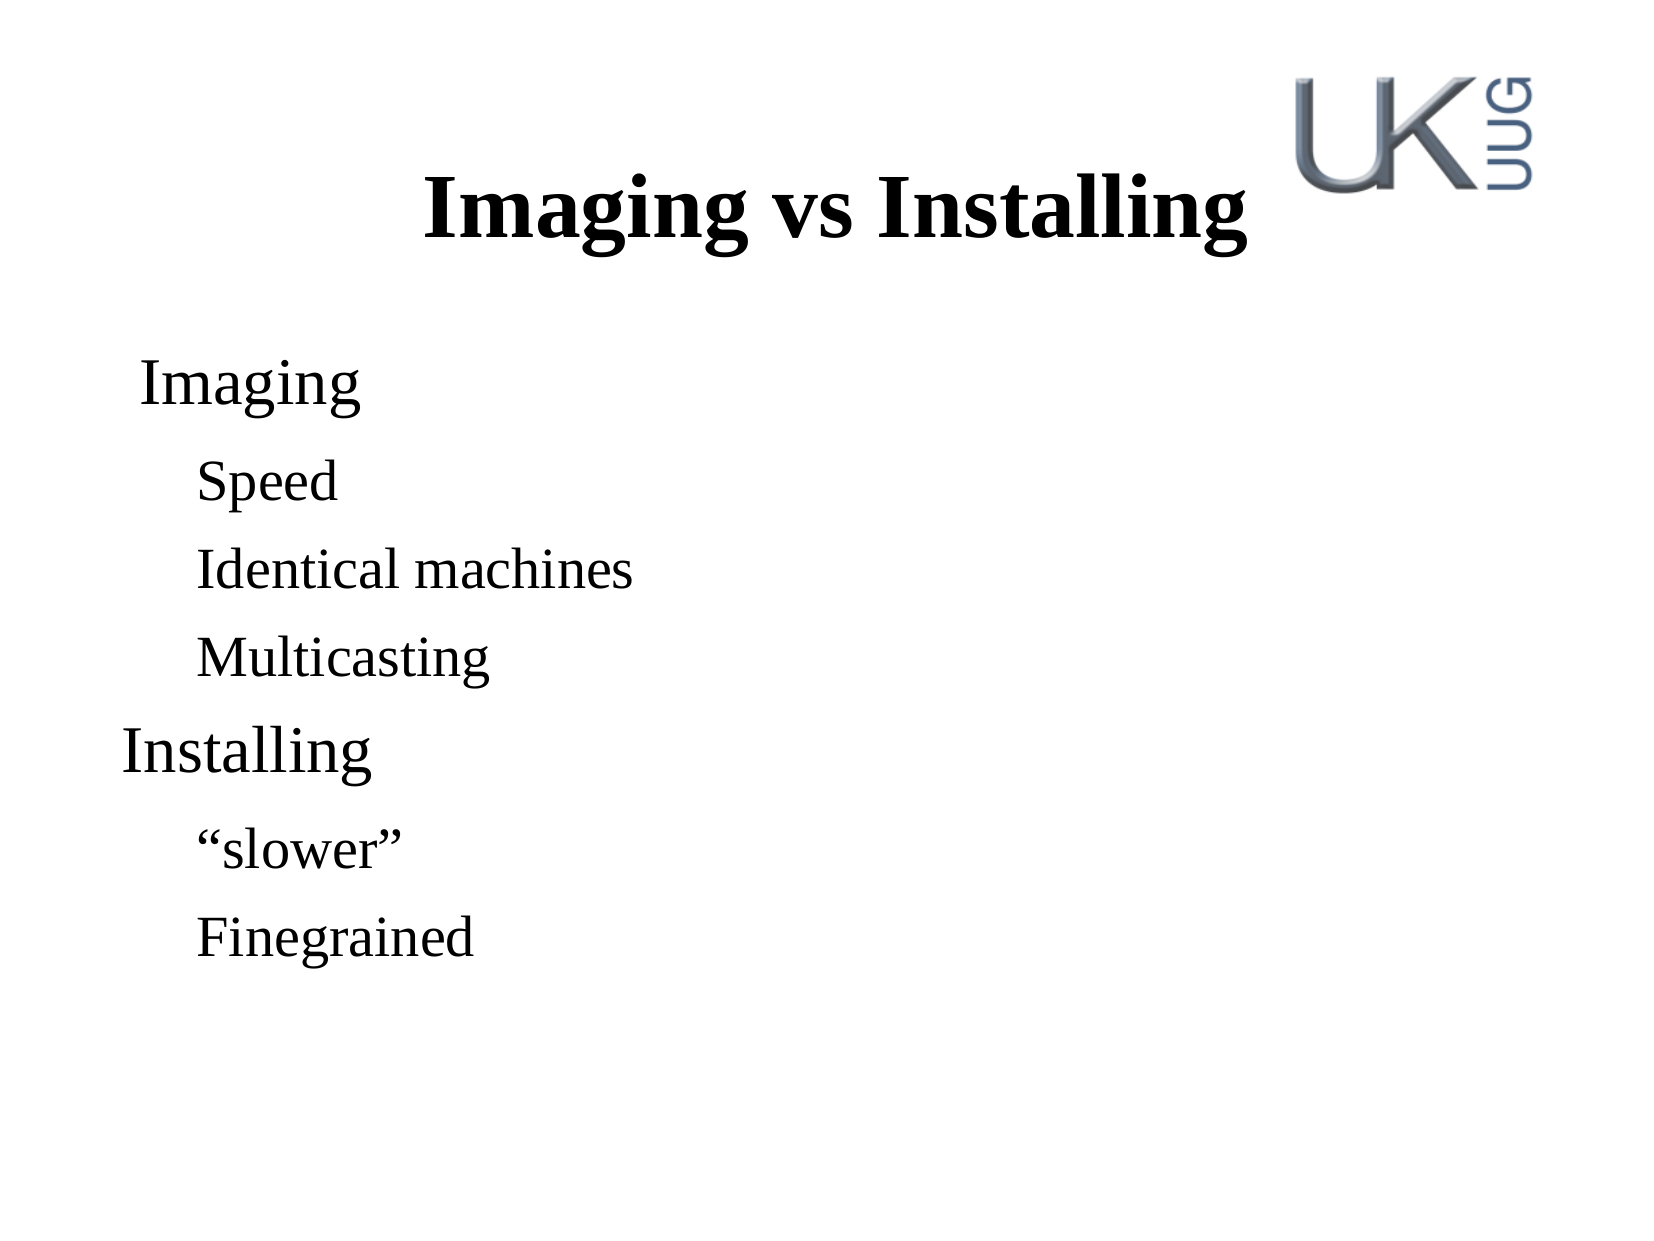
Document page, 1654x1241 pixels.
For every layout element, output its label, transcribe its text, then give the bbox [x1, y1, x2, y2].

title Imaging vs Installing [121, 102, 1534, 311]
list Imaging Speed Identical machines Multicasting Installing “slower” Finegrained [121, 344, 1534, 1241]
picture [1289, 74, 1538, 196]
